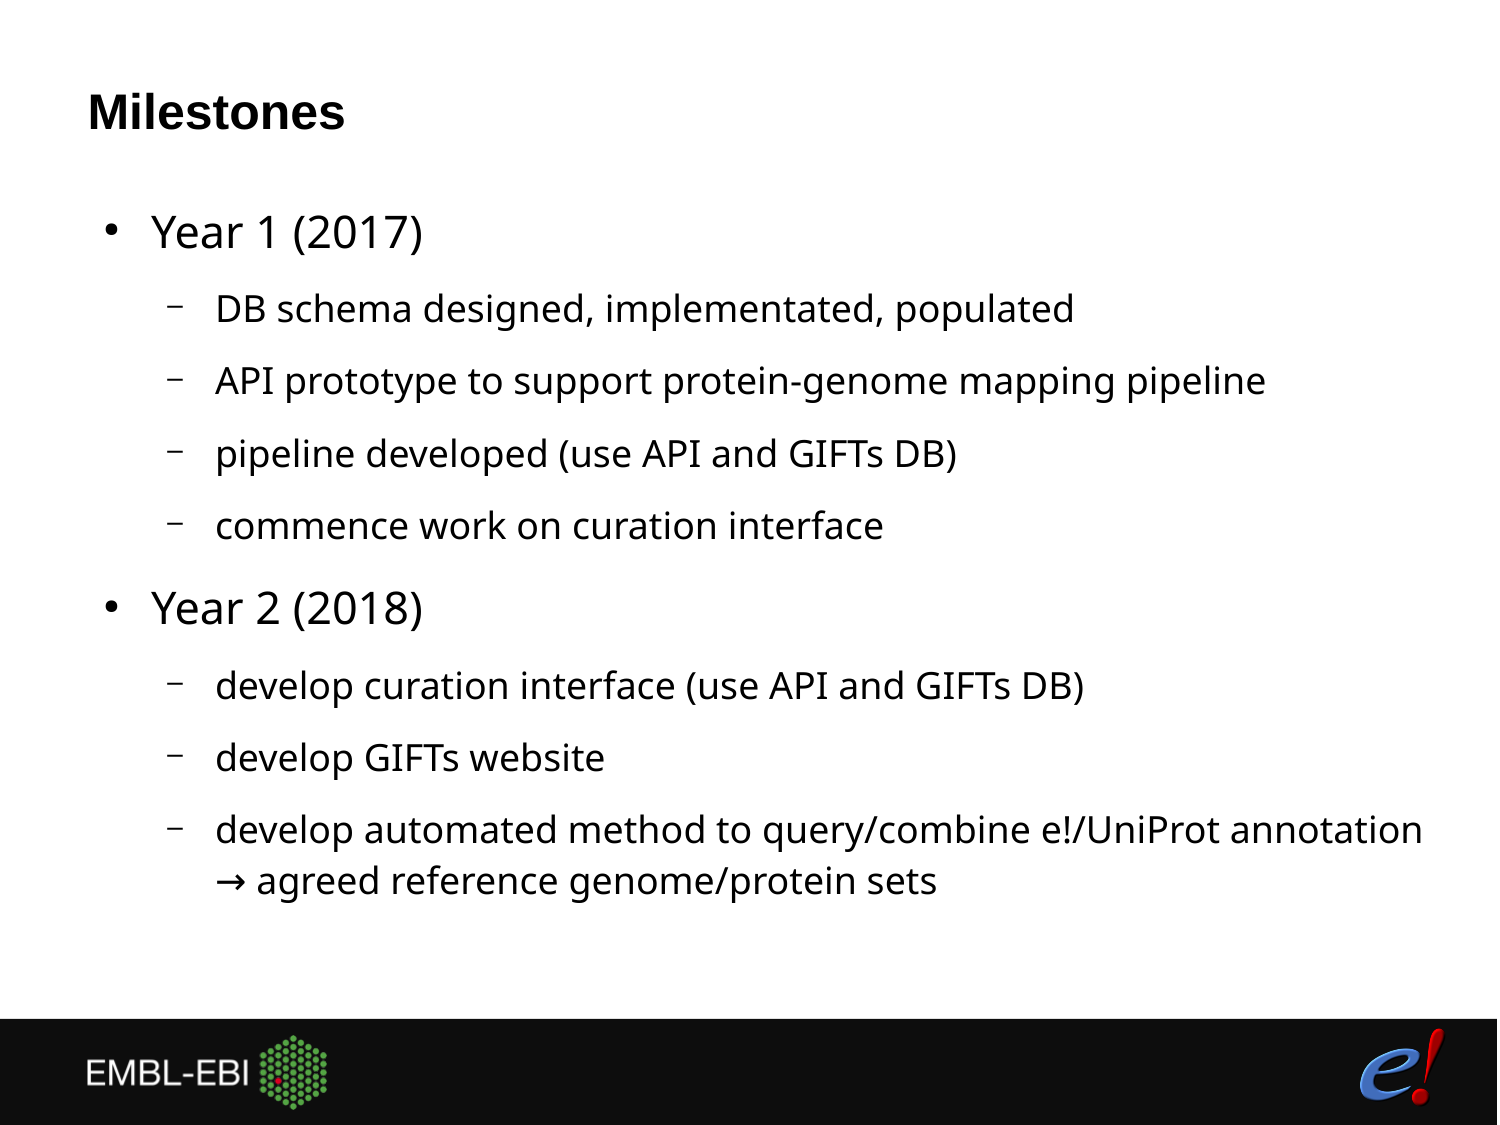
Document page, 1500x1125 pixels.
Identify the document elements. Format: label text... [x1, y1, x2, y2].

title Milestones [87, 50, 1425, 175]
list Year 1 (2017) DB schema designed, implementated, populated API prototype to support protein-genome mapping pipeline pipeline developed (use API and GIFTs DB) commence work on curation interface Year 2 (2018) develop curation interface (use API and GIFTs DB) develop GIFTs website develop automated method to query/combine e!/UniProt annotation → agreed reference genome/protein sets [87, 200, 1425, 914]
picture [87, 1035, 327, 1110]
picture [1357, 1026, 1448, 1112]
